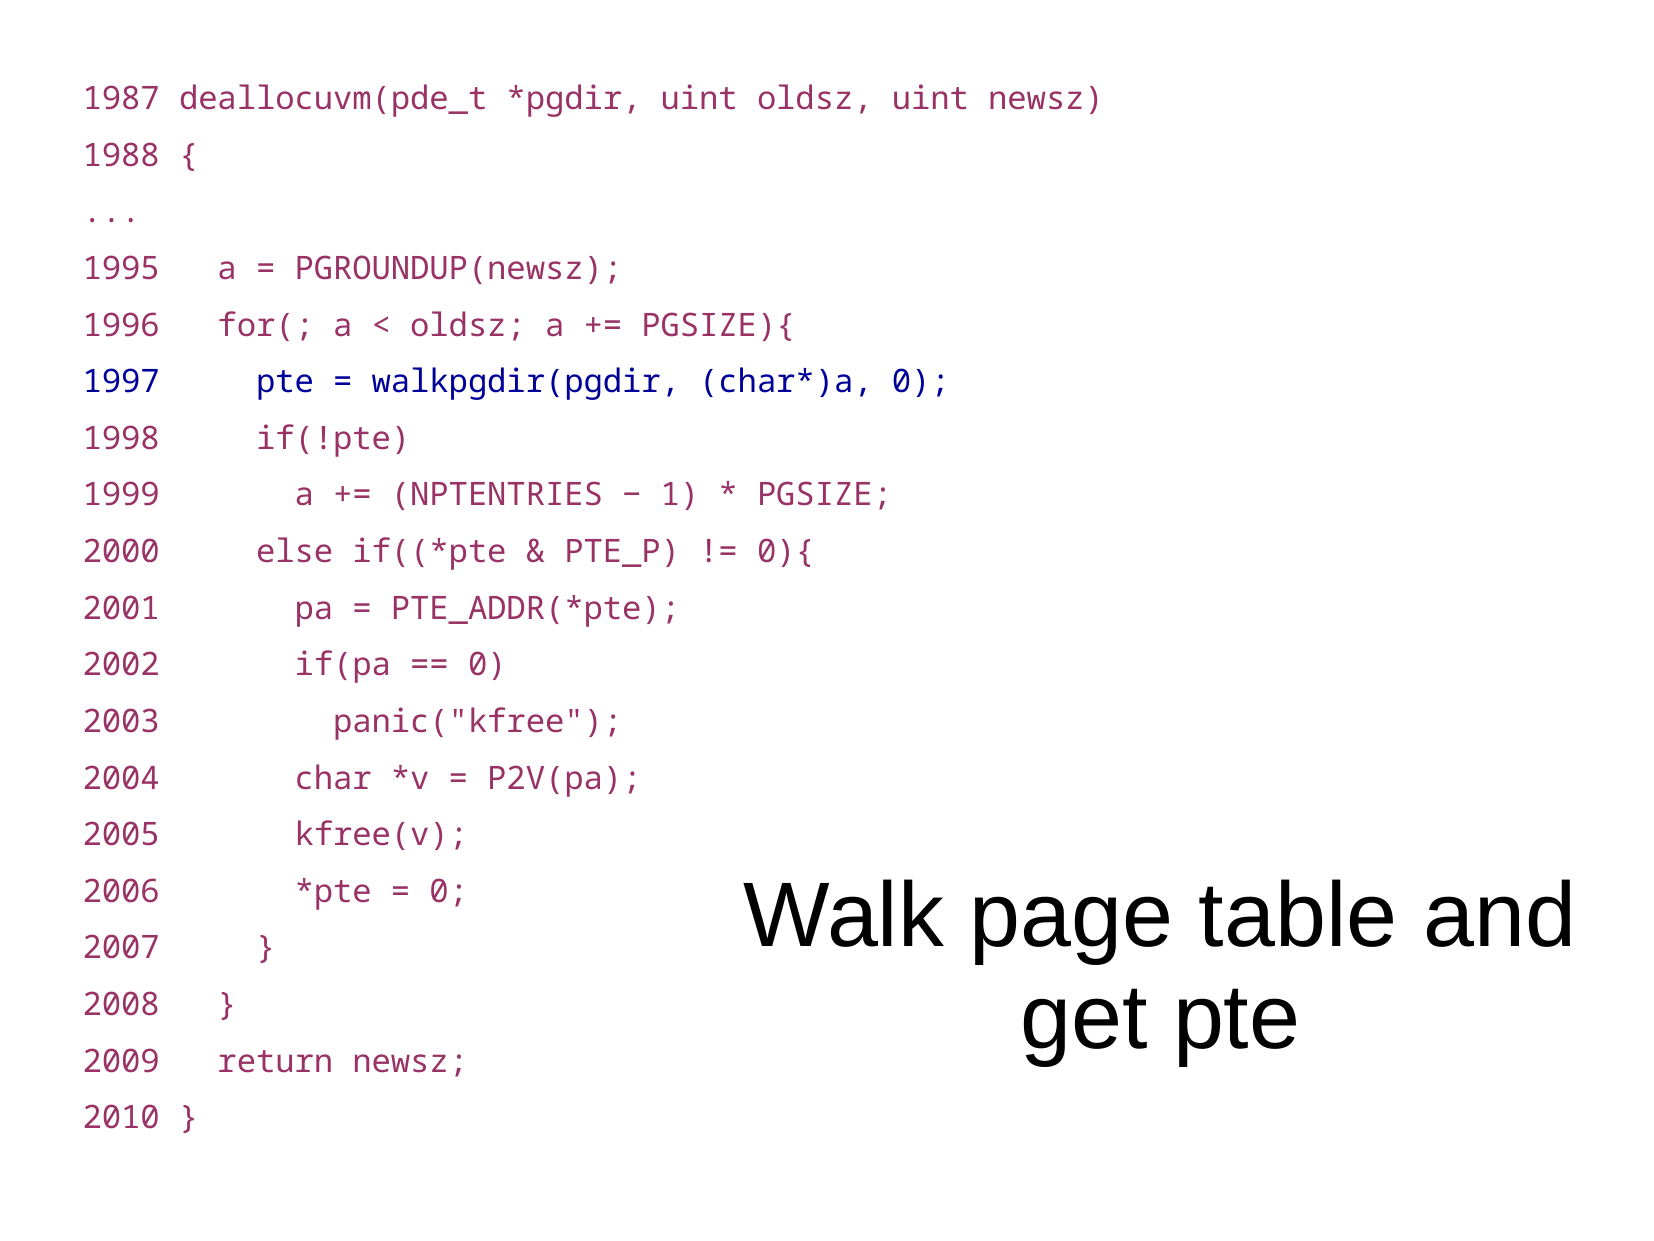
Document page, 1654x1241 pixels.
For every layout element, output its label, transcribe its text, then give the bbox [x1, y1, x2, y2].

list 1987 deallocuvm(pde_t *pgdir, uint oldsz, uint newsz) 1988 { ... 1995 a = PGROUNDUP(newsz); 1996 for(; a < oldsz; a += PGSIZE){ 1997 pte = walkpgdir(pgdir, (char*)a, 0); 1998 if(!pte) 1999 a += (NPTENTRIES − 1) * PGSIZE; 2000 else if((*pte & PTE_P) != 0){ 2001 pa = PTE_ADDR(*pte); 2002 if(pa == 0) 2003 panic("kfree"); 2004 char *v = P2V(pa); 2005 kfree(v); 2006 *pte = 0; 2007 } 2008 } 2009 return newsz; 2010 } [82, 75, 1571, 1163]
title Walk page table and get pte [712, 862, 1609, 1070]
